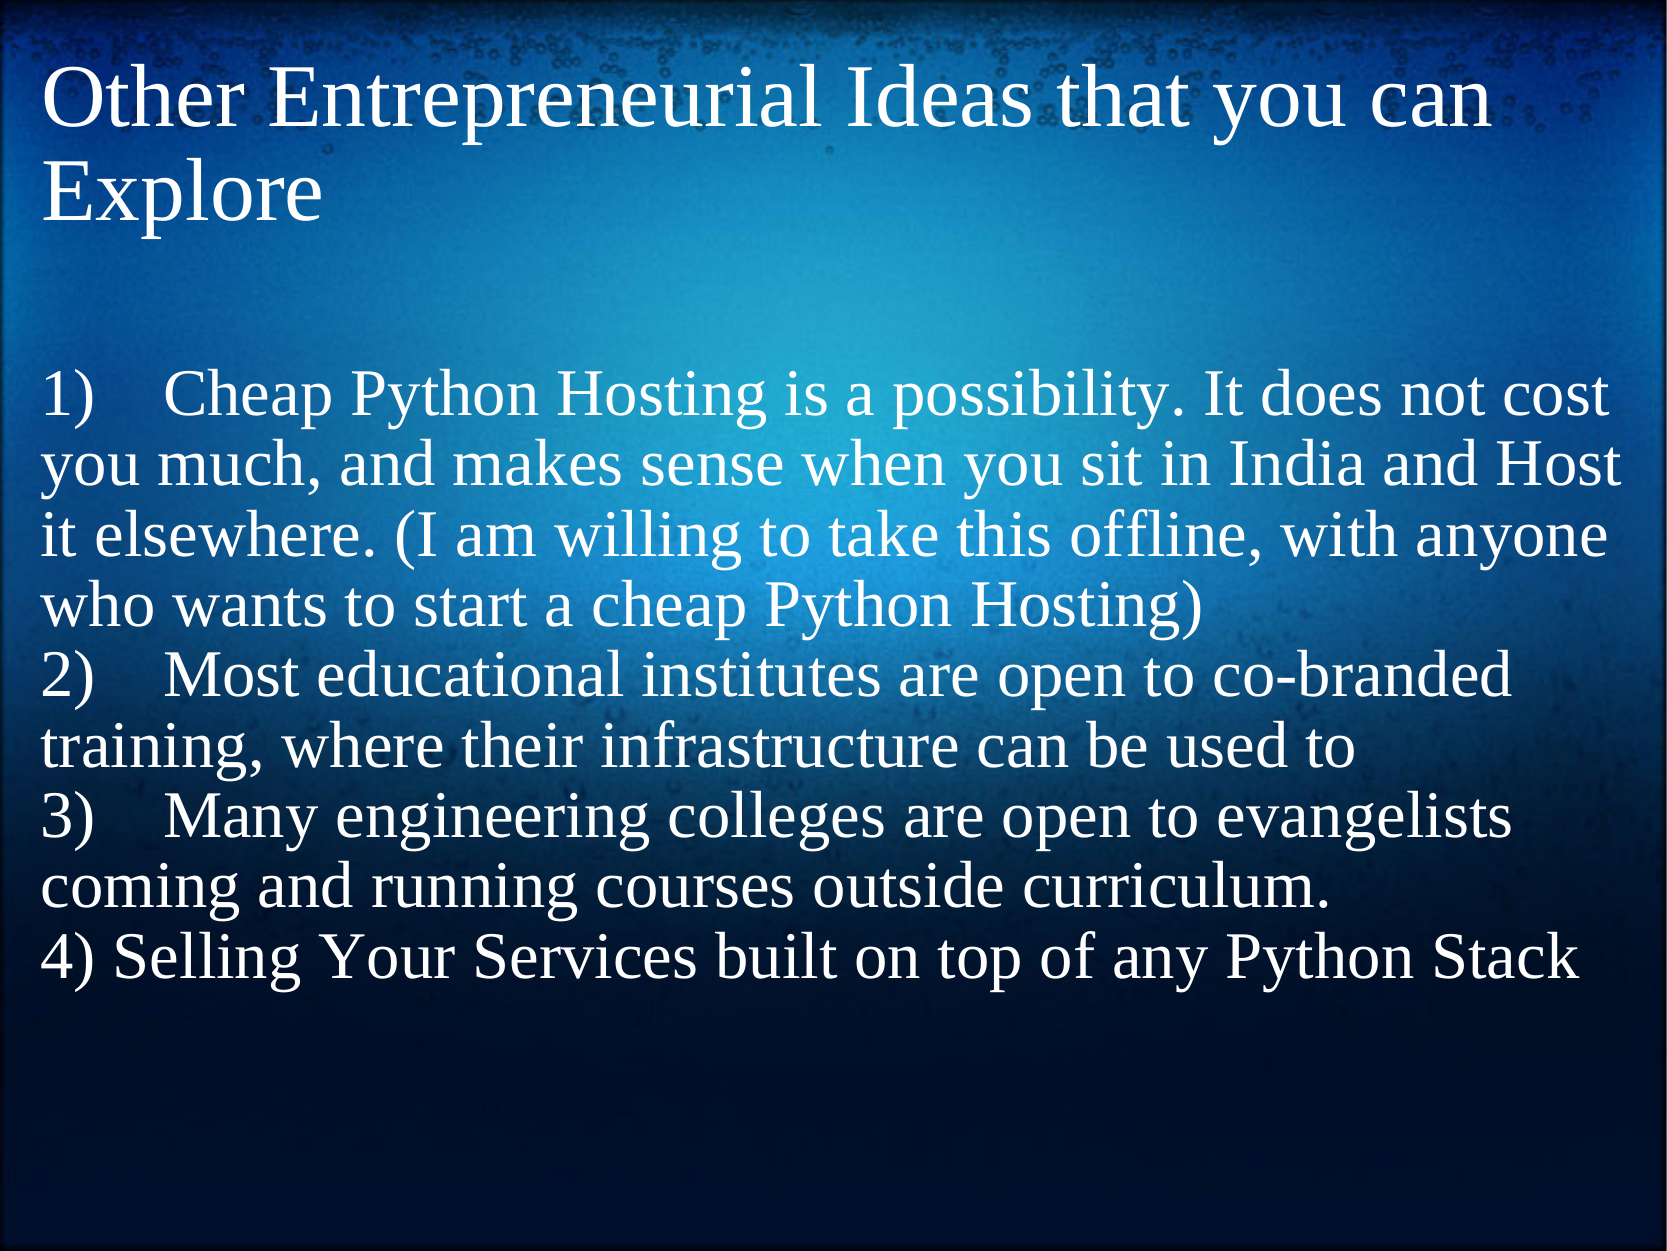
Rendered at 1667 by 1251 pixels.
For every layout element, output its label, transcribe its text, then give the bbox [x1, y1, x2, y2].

title Other Entrepreneurial Ideas that you can Explore [41, 50, 1628, 269]
list 1) Cheap Python Hosting is a possibility. It does not cost you much, and makes sense when you sit in India and Host it elsewhere. (I am willing to take this offline, with anyone who wants to start a cheap Python Hosting) 2) Most educational institutes are open to co-branded training, where their infrastructure can be used to 3) Many engineering colleges are open to evangelists coming and running courses outside curriculum. 4) Selling Your Services built on top of any Python Stack [40, 300, 1627, 1201]
picture [0, 0, 1667, 1251]
